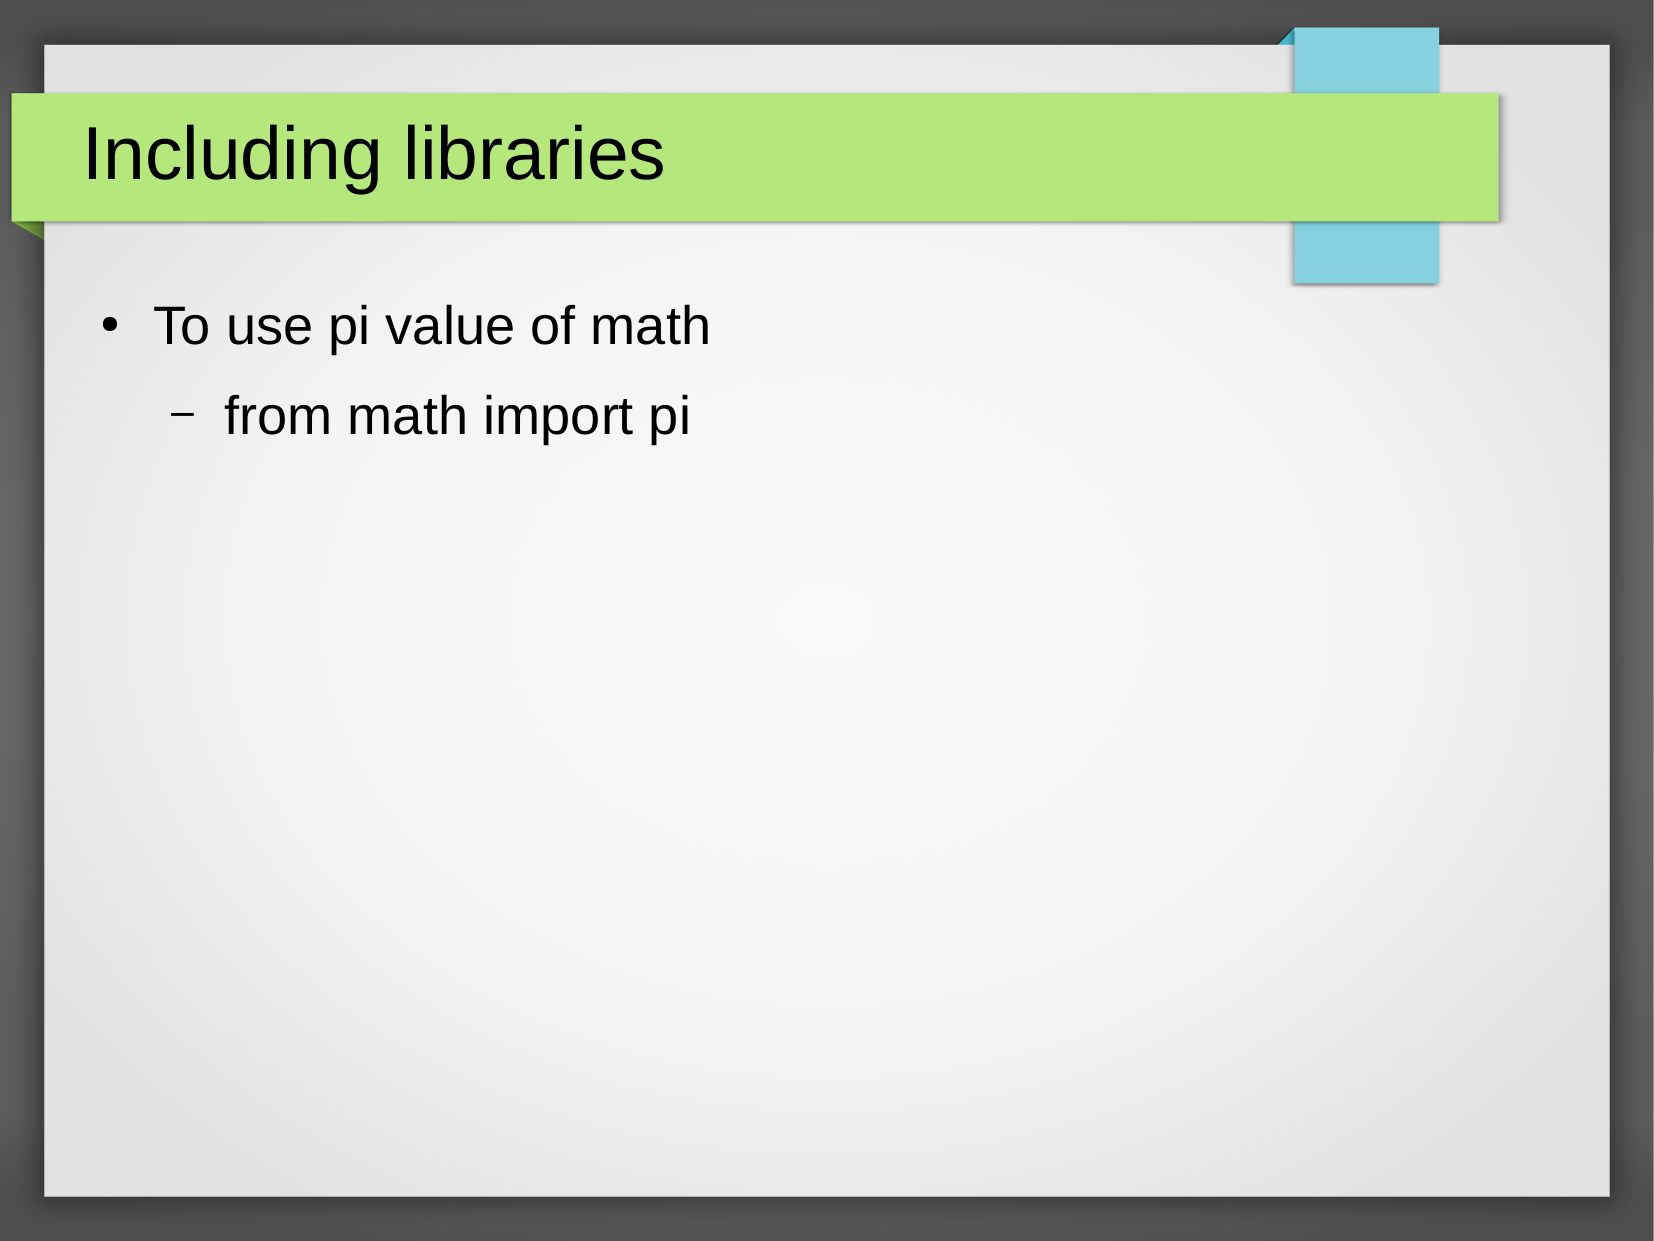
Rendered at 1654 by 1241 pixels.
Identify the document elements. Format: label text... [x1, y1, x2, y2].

list To use pi value of math from math import pi [82, 295, 1571, 1015]
picture [0, 0, 1654, 1241]
title Including libraries [82, 94, 1264, 213]
